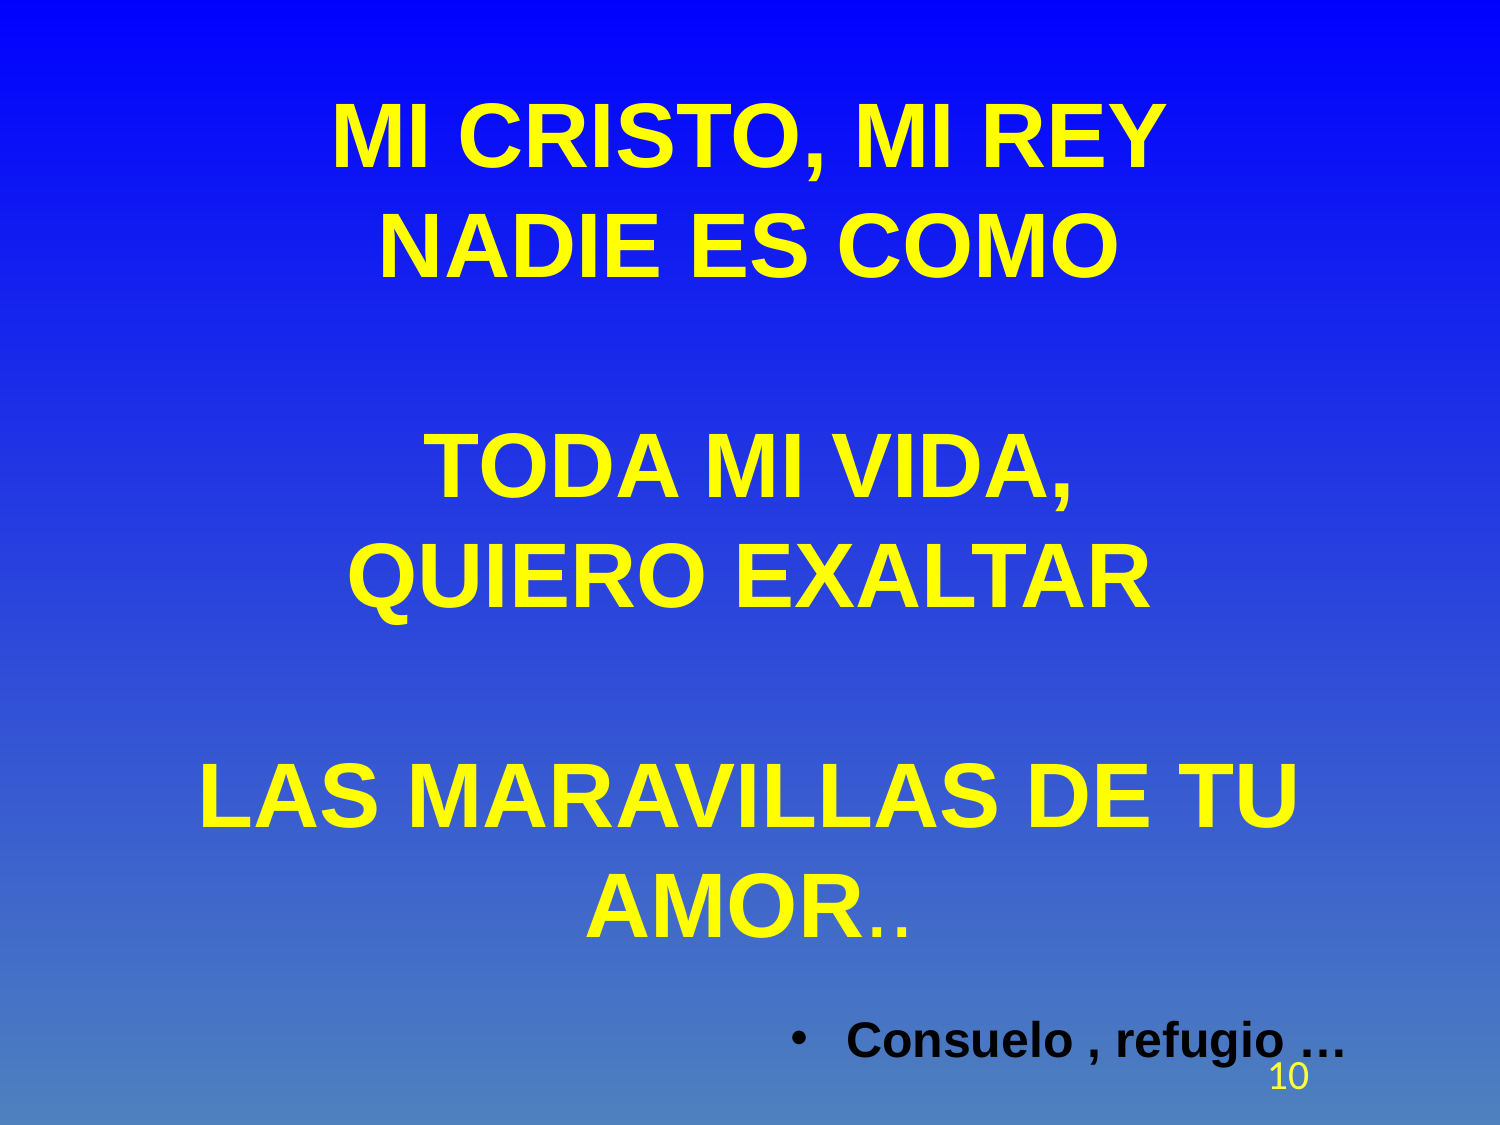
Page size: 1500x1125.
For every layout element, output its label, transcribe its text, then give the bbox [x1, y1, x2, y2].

title MI CRISTO, MI REY NADIE ES COMO TODA MI VIDA, QUIERO EXALTAR LAS MARAVILLAS DE TU AMOR.. [75, 422, 1426, 610]
text_box <número> [974, 1042, 1325, 1103]
text_box Consuelo , refugio … [652, 999, 1365, 1083]
